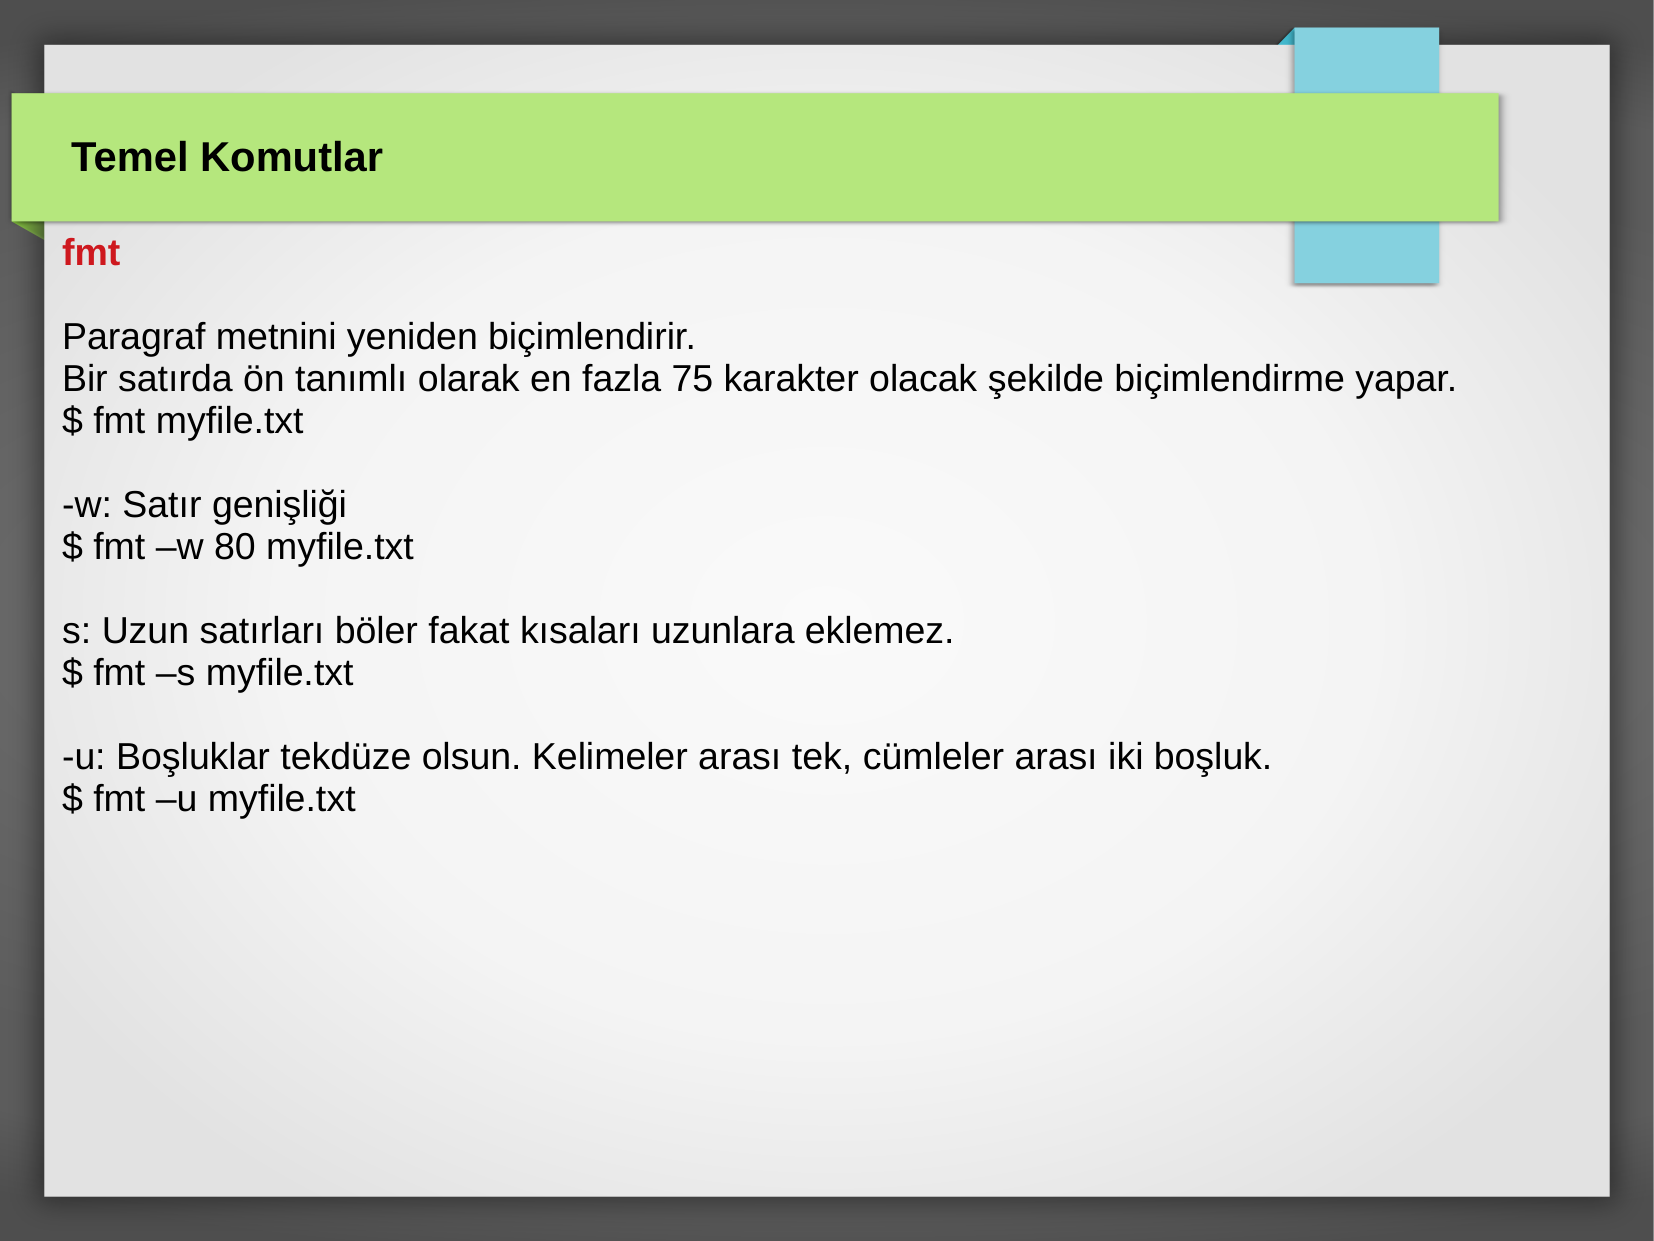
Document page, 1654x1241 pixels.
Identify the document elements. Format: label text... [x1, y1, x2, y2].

text_box Temel Komutlar [56, 126, 426, 207]
text_box fmt Paragraf metnini yeniden biçimlendirir. Bir satırda ön tanımlı olarak en fazla 75 karakter olacak şekilde biçimlendirme yapar. $ fmt myfile.txt -w: Satır genişliği $ fmt –w 80 myfile.txt ­ s: Uzun satırları böler fakat kısaları uzunlara eklemez. $ fmt –s myfile.txt -u: Boşluklar tekdüze olsun. Kelimeler arası tek, cümleler arası iki boşluk. $ fmt –u myfile.txt [47, 224, 1473, 828]
picture [0, 0, 1654, 1241]
